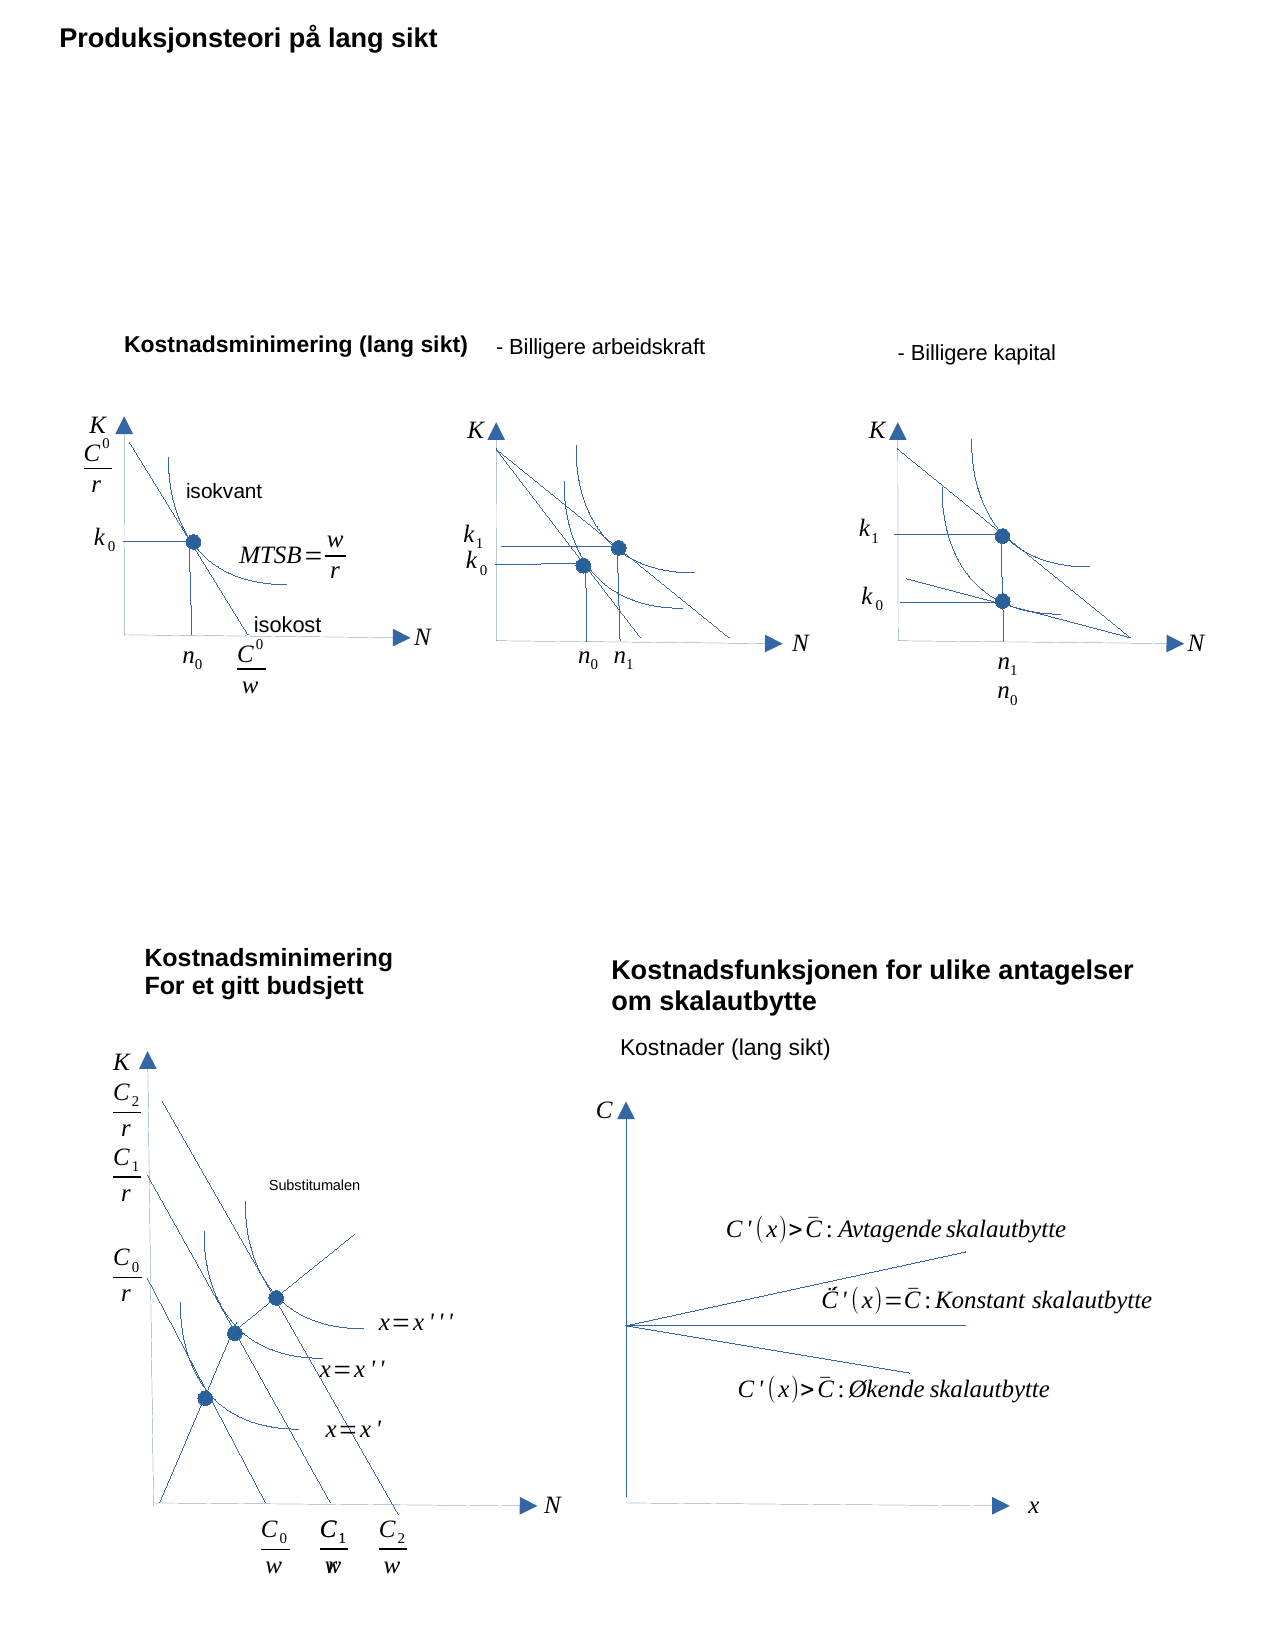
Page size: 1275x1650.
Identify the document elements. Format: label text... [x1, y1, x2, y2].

chart [105, 1143, 148, 1207]
text_box Substitumalen [253, 1169, 380, 1201]
chart [311, 1356, 392, 1384]
chart [589, 1096, 620, 1124]
chart [252, 1515, 297, 1579]
chart [1179, 629, 1213, 658]
text_box Kostnadsfunksjonen for ulike antagelser om skalautbytte [596, 947, 1149, 1024]
chart [784, 629, 817, 658]
chart [105, 1078, 148, 1142]
text_box [995, 528, 1010, 544]
text_box [197, 1390, 213, 1406]
text_box [268, 1290, 284, 1306]
chart [852, 514, 886, 547]
text_box - Billigere arbeidskraft [481, 327, 721, 367]
text_box Produksjonsteori på lang sikt [44, 15, 473, 81]
text_box [575, 558, 591, 574]
chart [731, 1373, 1057, 1405]
text_box Kostnader (lang sikt) [605, 1027, 846, 1068]
text_box Kostnadsminimering For et gitt budsjett [129, 936, 409, 1007]
chart [231, 525, 354, 585]
chart [371, 1515, 414, 1579]
chart [105, 1048, 138, 1077]
chart [719, 1214, 1074, 1245]
chart [176, 641, 210, 673]
chart [607, 641, 640, 673]
chart [459, 417, 493, 445]
chart [457, 520, 493, 579]
chart [855, 582, 889, 614]
chart [814, 1285, 1160, 1316]
text_box isokvant [171, 472, 278, 511]
chart [105, 1243, 149, 1307]
chart [861, 417, 894, 445]
chart [75, 411, 119, 498]
text_box [611, 540, 627, 556]
chart [991, 647, 1025, 709]
chart [87, 523, 121, 555]
chart [229, 635, 273, 699]
text_box [186, 534, 201, 550]
text_box [611, 547, 617, 555]
chart [312, 1515, 355, 1579]
text_box [227, 1325, 243, 1341]
chart [317, 1415, 389, 1443]
text_box isokost [239, 605, 337, 645]
chart [370, 1308, 461, 1337]
text_box Kostnadsminimering (lang sikt) [109, 324, 484, 366]
chart [536, 1491, 569, 1520]
chart [571, 641, 605, 673]
chart [1020, 1491, 1047, 1520]
text_box - Billigere kapital [882, 333, 1142, 373]
text_box [995, 593, 1011, 609]
chart [406, 623, 439, 652]
